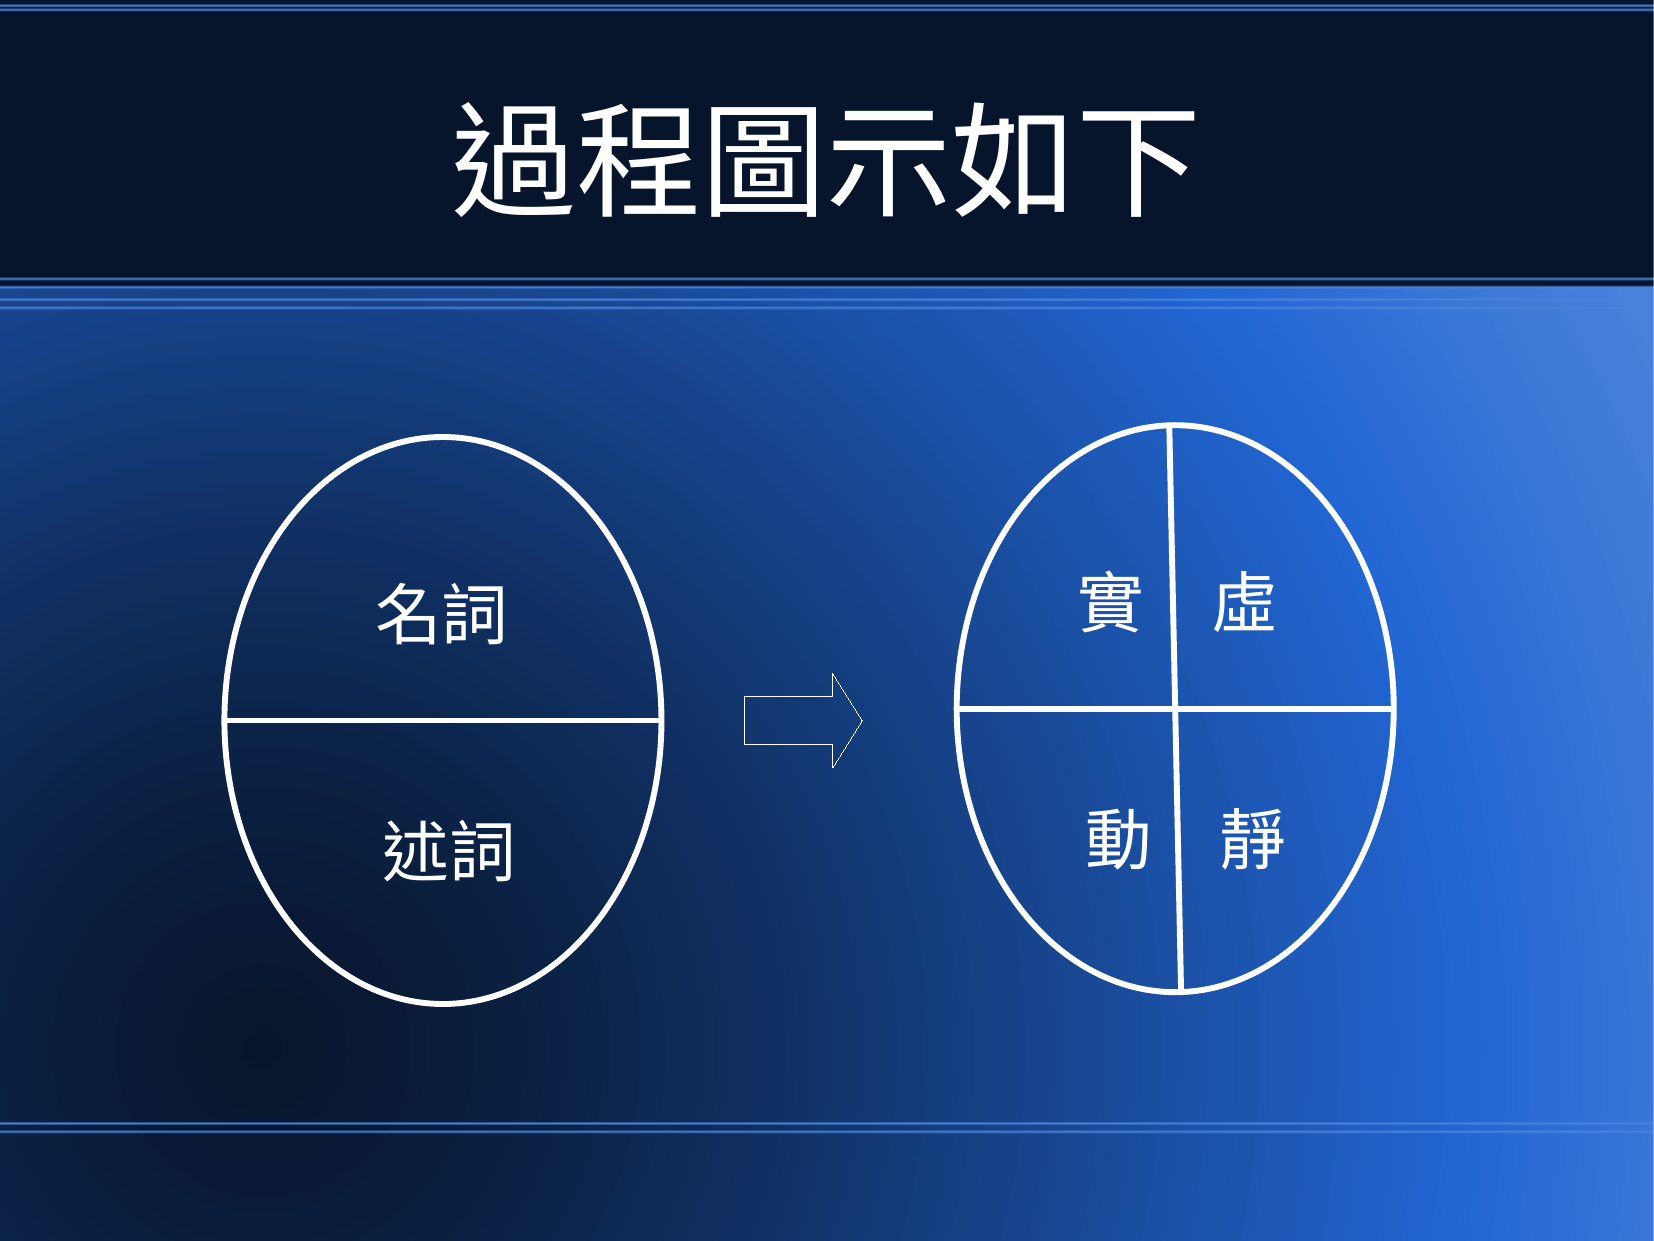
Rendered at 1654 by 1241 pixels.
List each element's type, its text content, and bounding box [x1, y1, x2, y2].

text_box 名詞 [360, 555, 524, 650]
picture [0, 0, 1654, 1241]
text_box 述詞 [367, 791, 532, 887]
text_box 實 虛 [1062, 542, 1170, 638]
text_box 動 靜 [1070, 779, 1175, 875]
title 過程圖示如下 [82, 49, 1571, 257]
text_box 動 靜 [1180, 779, 1302, 875]
text_box 實 虛 [1175, 542, 1294, 638]
